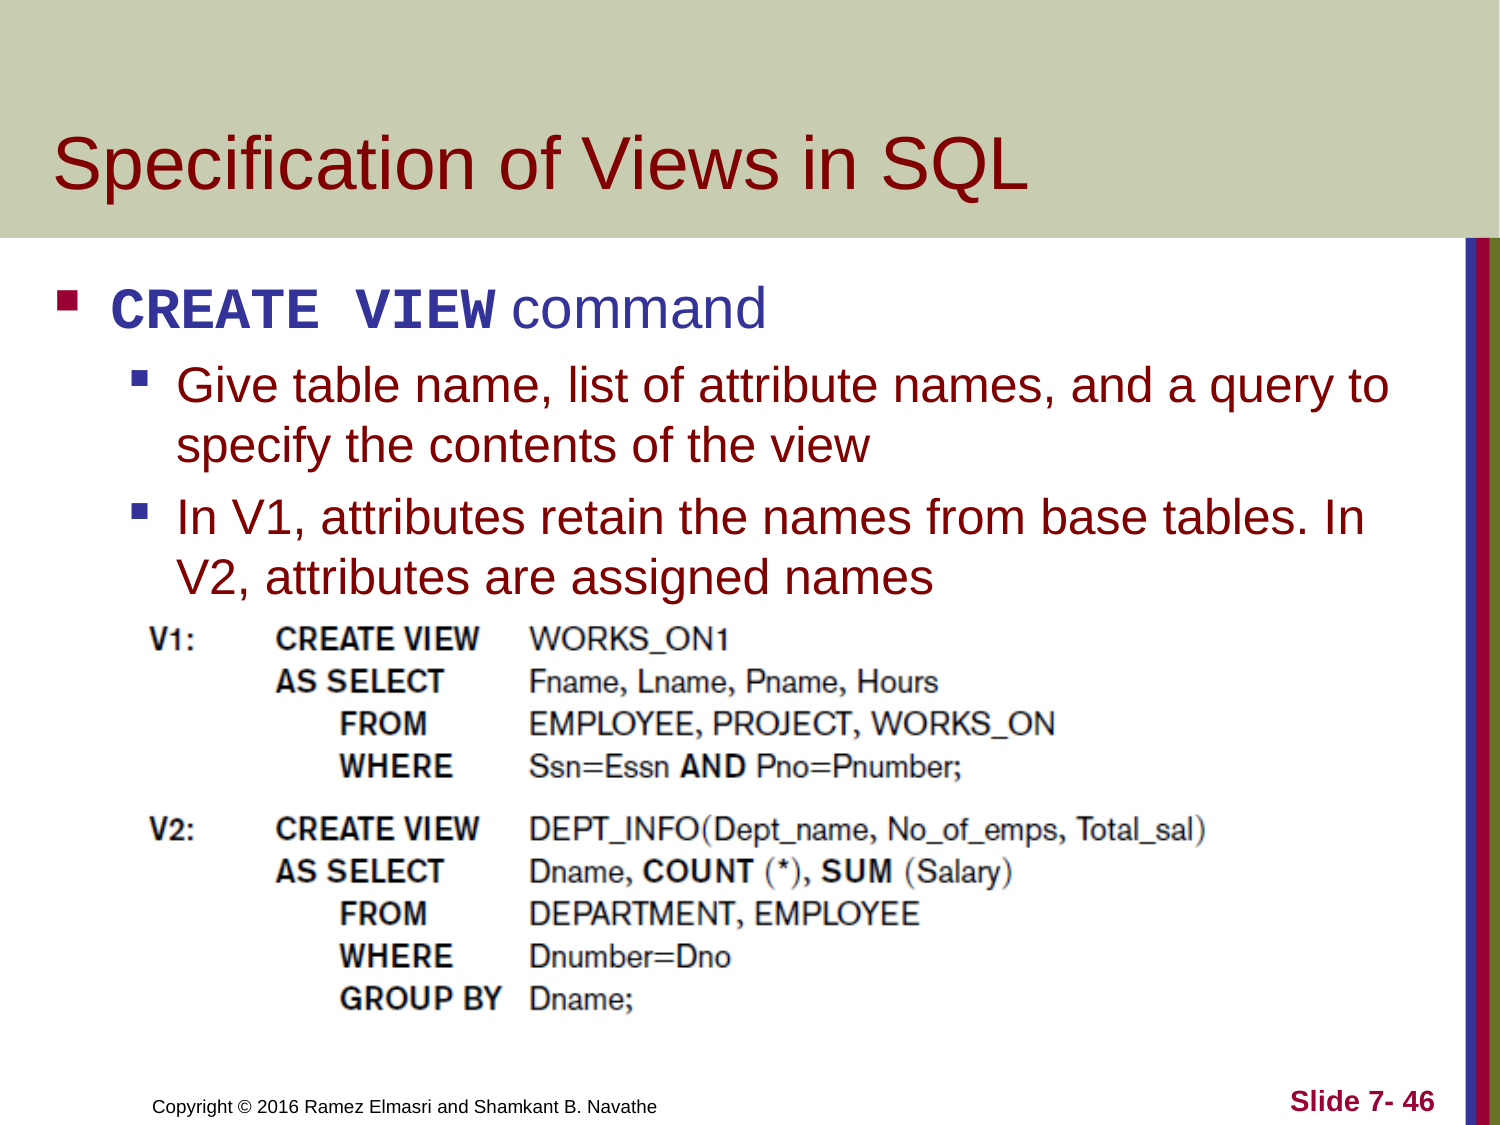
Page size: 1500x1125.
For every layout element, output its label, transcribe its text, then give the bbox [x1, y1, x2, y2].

title Specification of Views in SQL [37, 49, 1317, 213]
picture [137, 612, 1216, 1038]
list CREATE VIEW command Give table name, list of attribute names, and a query to specify the contents of the view In V1, attributes retain the names from base tables. In V2, attributes are assigned names [39, 262, 1400, 1013]
text_box Slide 7- 46 [1137, 1050, 1450, 1125]
